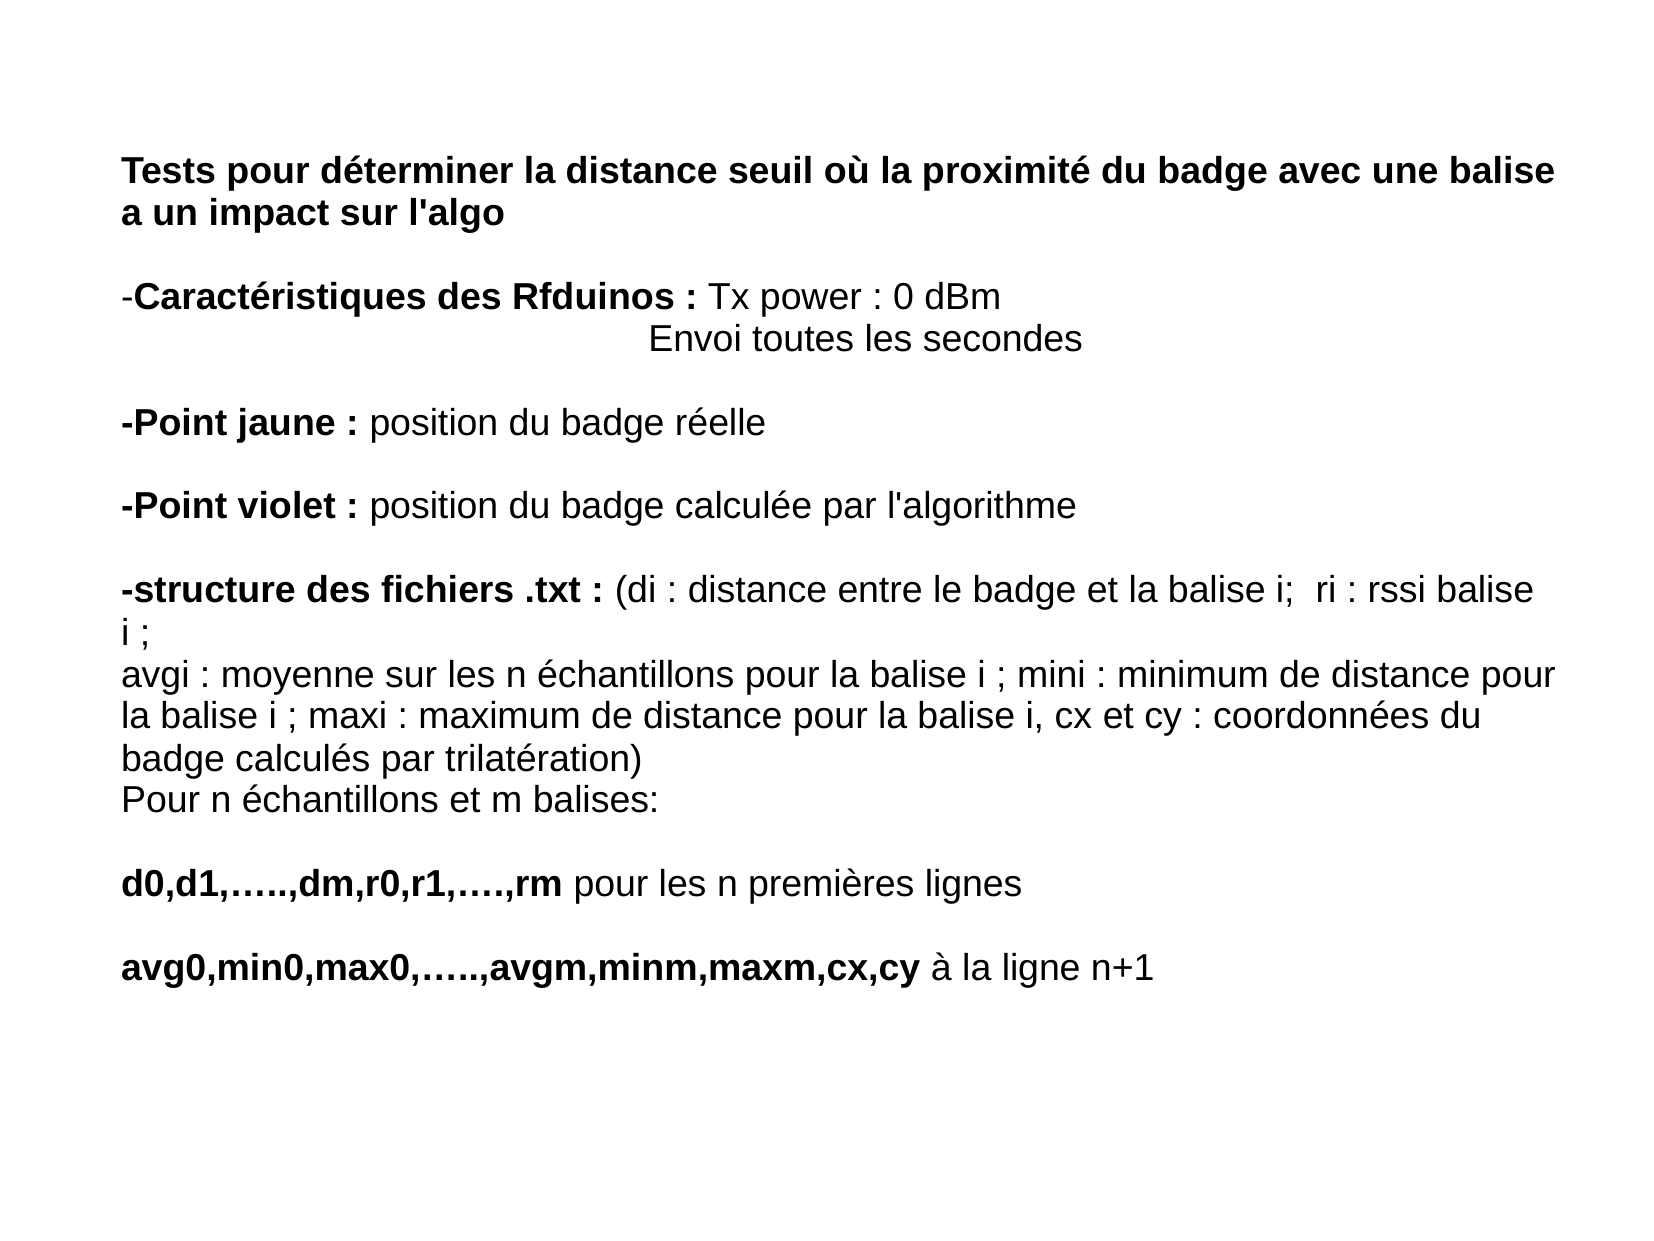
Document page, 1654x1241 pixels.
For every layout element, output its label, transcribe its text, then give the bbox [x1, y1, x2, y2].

text_box Tests pour déterminer la distance seuil où la proximité du badge avec une balise a un impact sur l'algo -Caractéristiques des Rfduinos : Tx power : 0 dBm Envoi toutes les secondes -Point jaune : position du badge réelle -Point violet : position du badge calculée par l'algorithme -structure des fichiers .txt : (di : distance entre le badge et la balise i; ri : rssi balise i ; avgi : moyenne sur les n échantillons pour la balise i ; mini : minimum de distance pour la balise i ; maxi : maximum de distance pour la balise i, cx et cy : coordonnées du badge calculés par trilatération) Pour n échantillons et m balises: d0,d1,…..,dm,r0,r1,….,rm pour les n premières lignes avg0,min0,max0,…..,avgm,minm,maxm,cx,cy à la ligne n+1 [106, 141, 1583, 1039]
